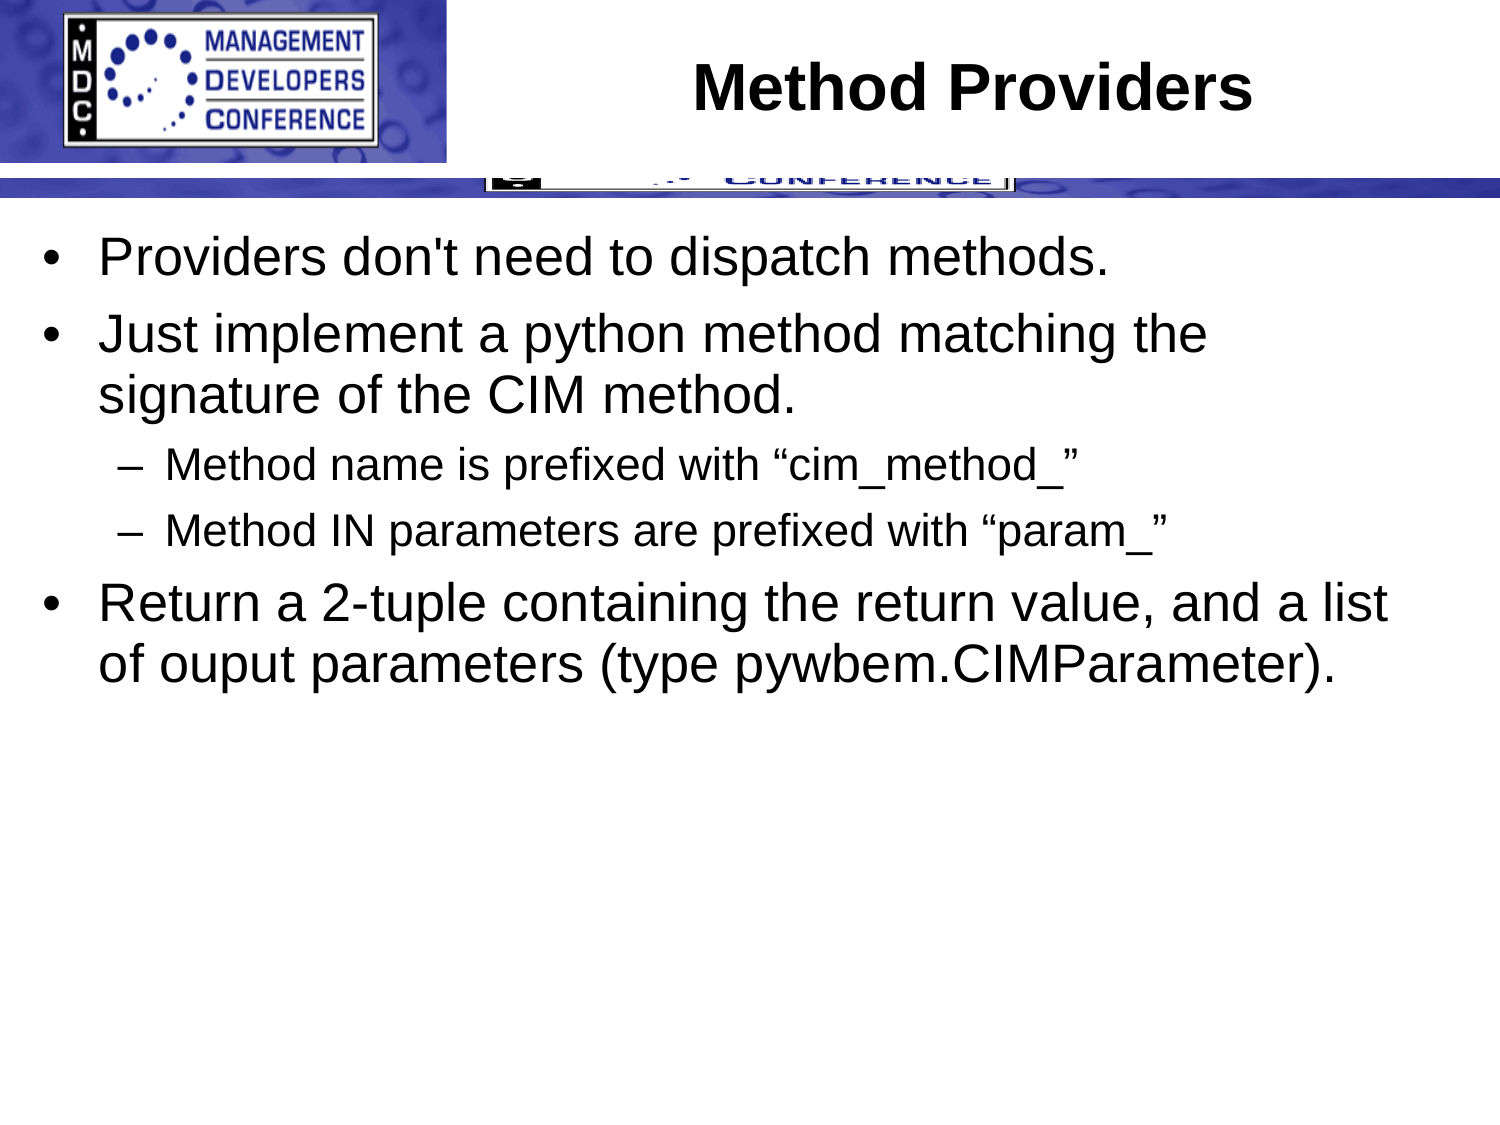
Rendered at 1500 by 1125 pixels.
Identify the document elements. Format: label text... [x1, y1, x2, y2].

list Providers don't need to dispatch methods. Just implement a python method matching the signature of the CIM method. Method name is prefixed with “cim_method_” Method IN parameters are prefixed with “param_” Return a 2-tuple containing the return value, and a list of ouput parameters (type pywbem.CIMParameter). [42, 226, 1433, 969]
title Method Providers [447, 0, 1500, 176]
picture [0, 178, 1500, 198]
picture [0, 0, 447, 163]
